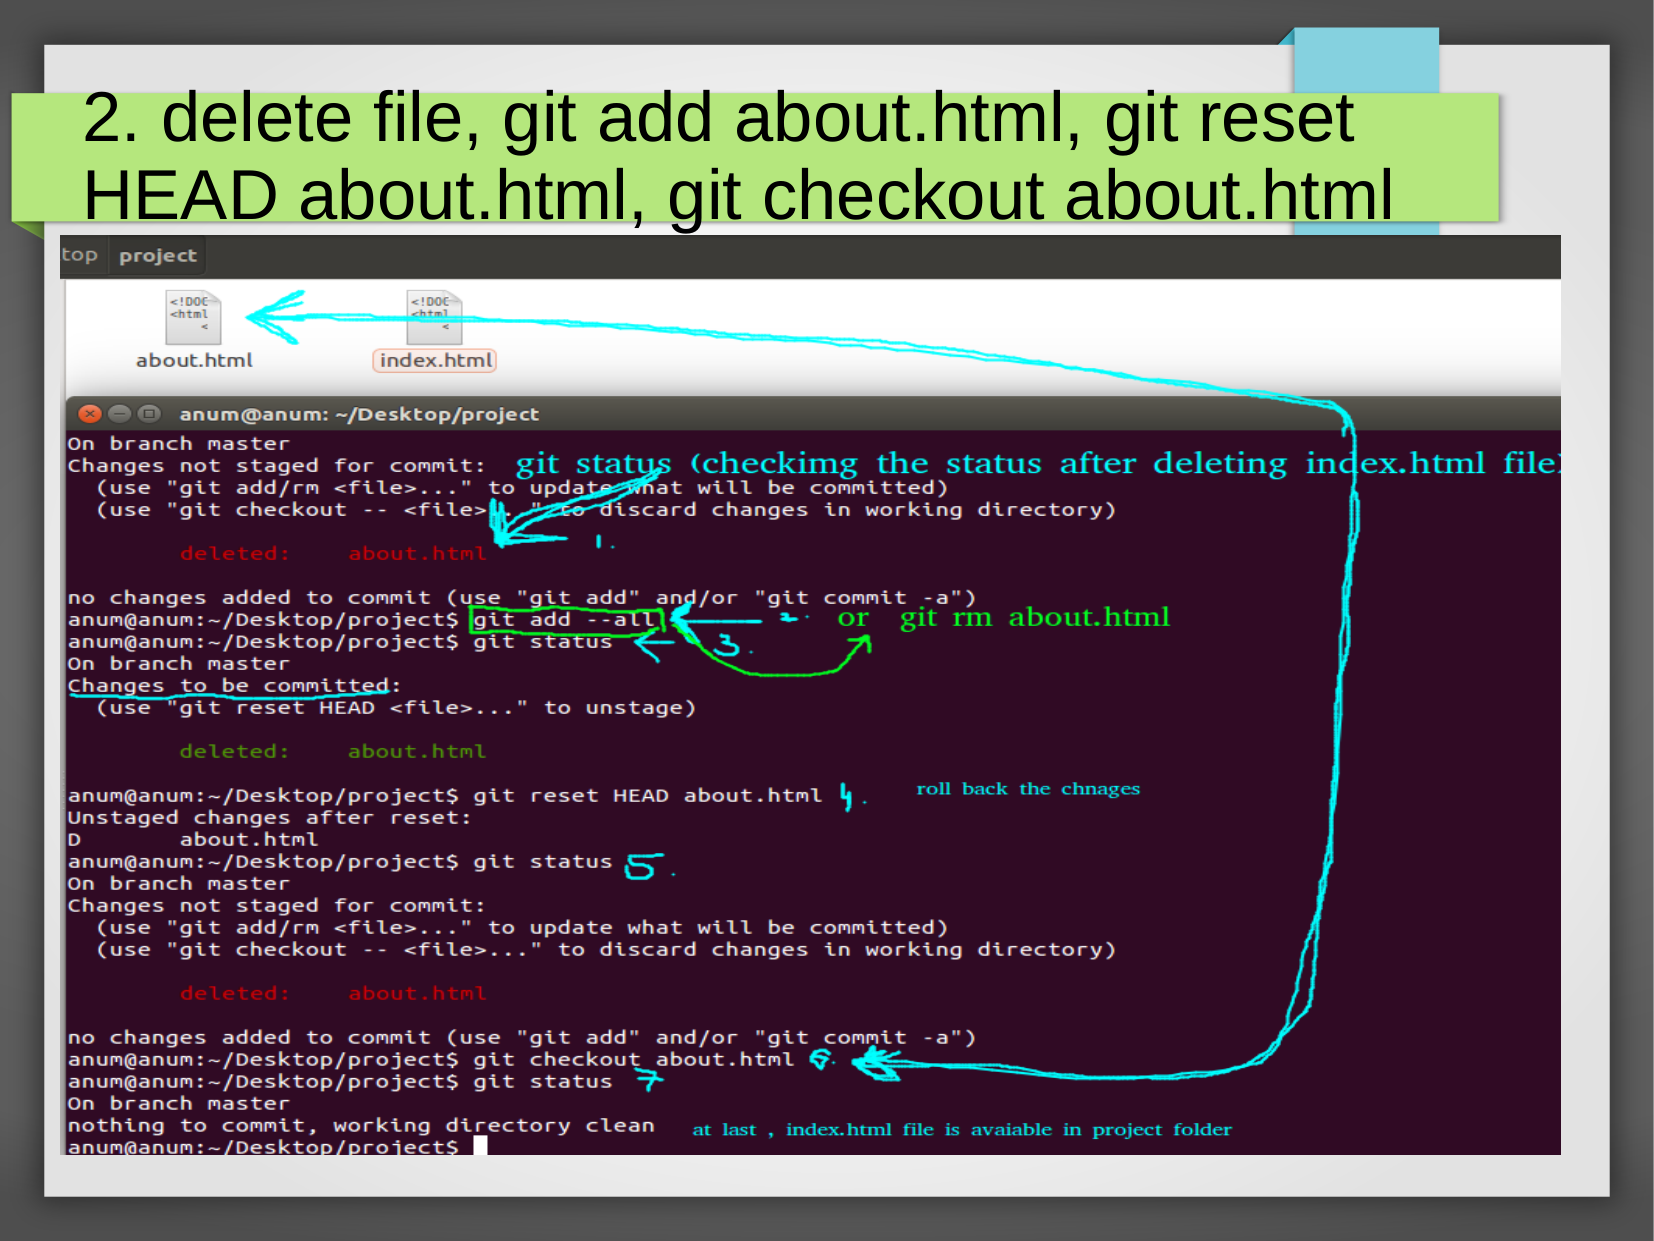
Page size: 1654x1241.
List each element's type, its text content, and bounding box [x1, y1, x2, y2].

title 2. delete file, git add about.html, git reset HEAD about.html, git checkout about.html [82, 0, 1561, 235]
picture [0, 0, 1654, 1241]
